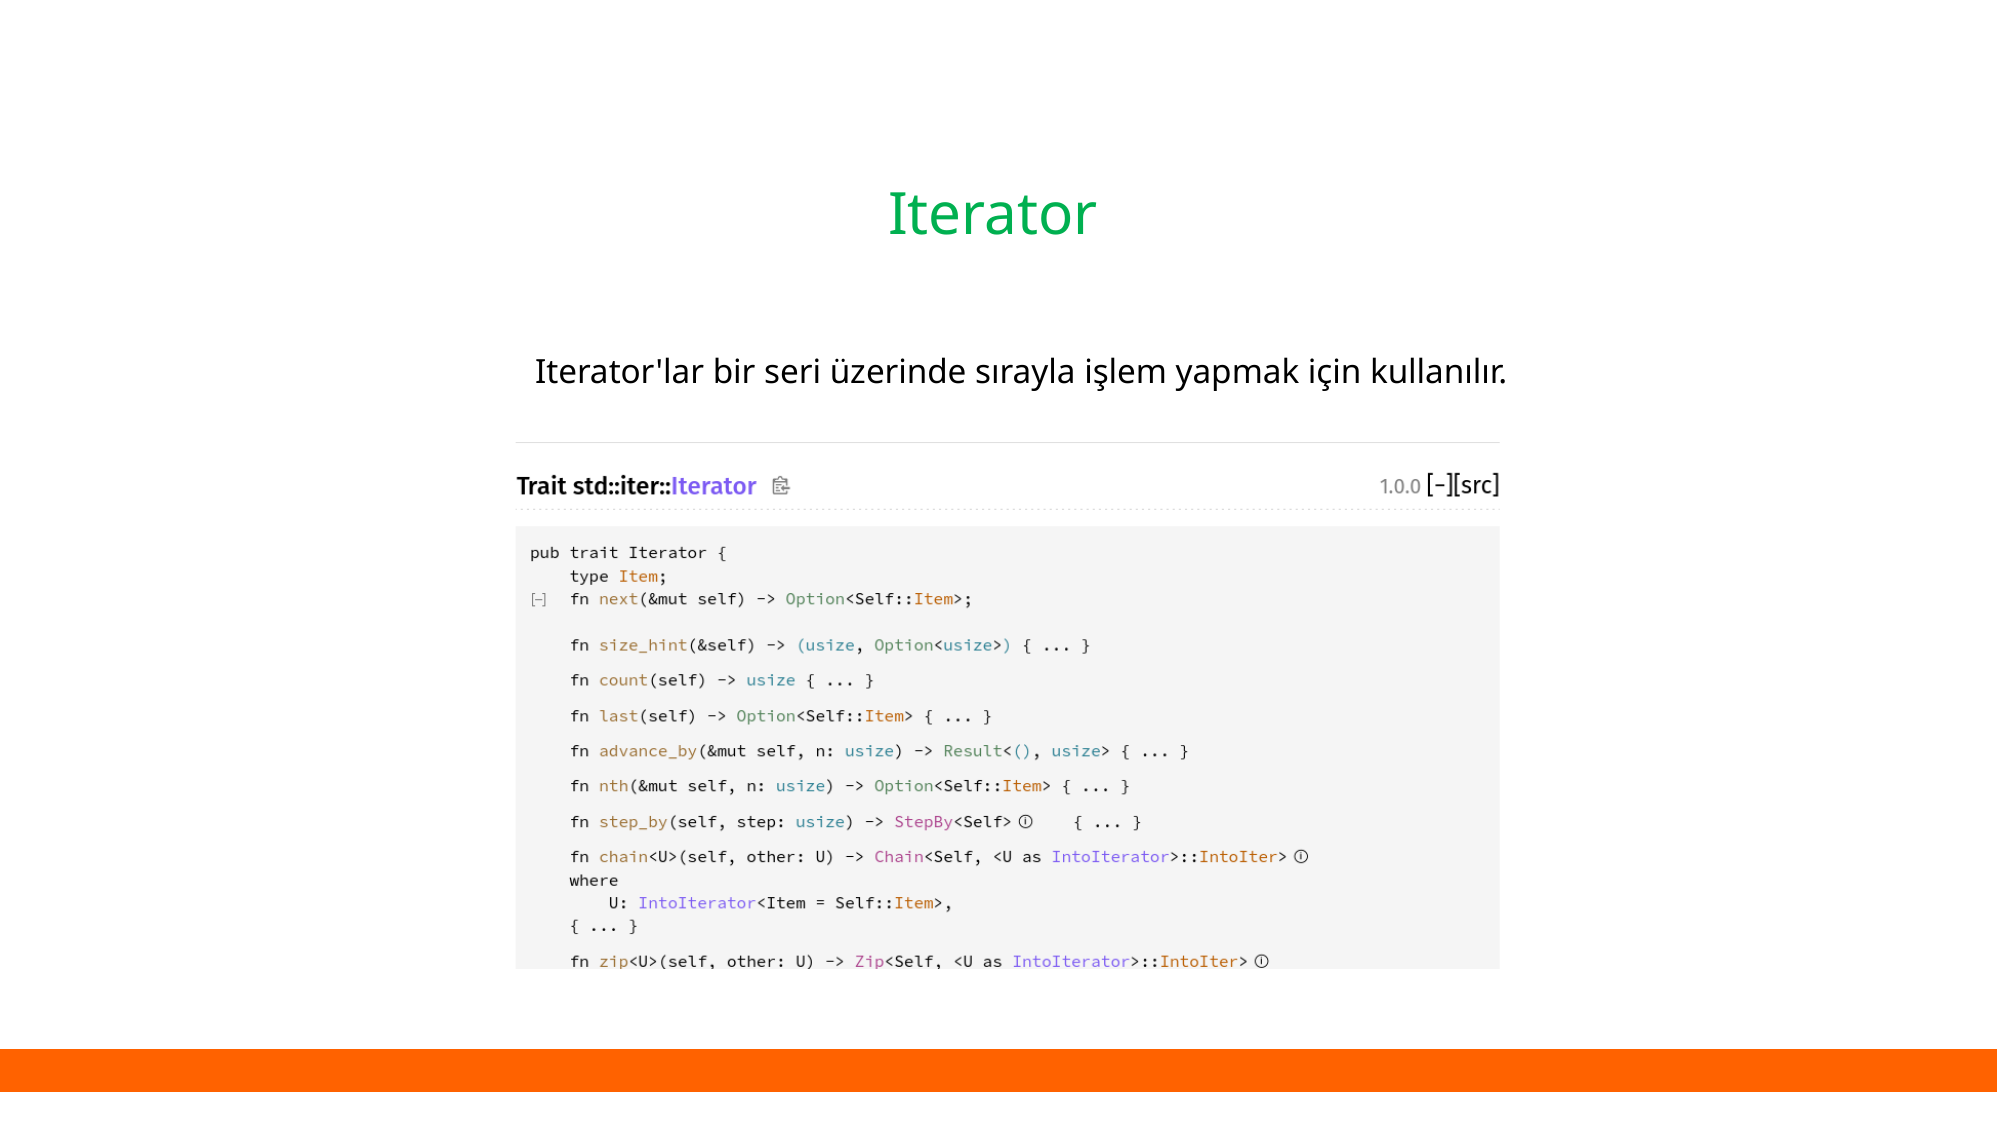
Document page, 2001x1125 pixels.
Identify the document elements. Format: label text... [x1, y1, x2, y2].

picture [488, 441, 1512, 969]
list Iterator [413, 177, 1573, 267]
text_box [0, 1049, 1997, 1092]
text_box Iterator'lar bir seri üzerinde sırayla işlem yapmak için kullanılır. [520, 341, 1480, 394]
